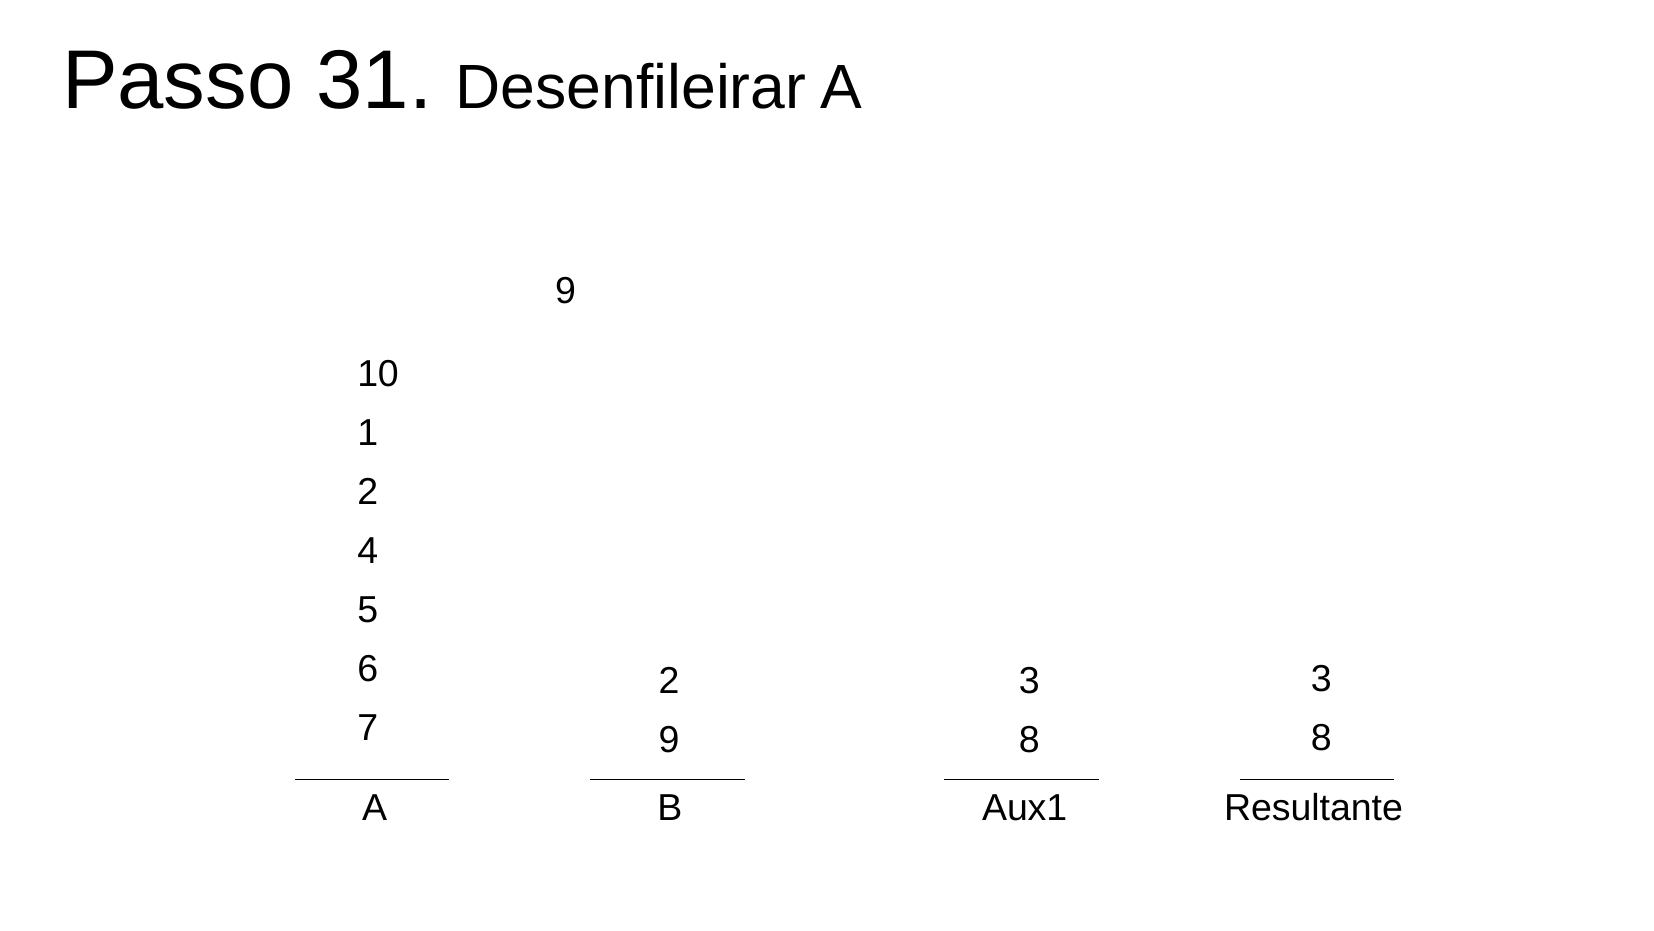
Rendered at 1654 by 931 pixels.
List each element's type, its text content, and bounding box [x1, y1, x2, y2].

text_box 4 [342, 521, 426, 579]
text_box 9 [540, 262, 591, 319]
text_box 3 [1296, 649, 1347, 707]
text_box 5 [342, 580, 426, 638]
text_box 1 [342, 403, 426, 461]
text_box 2 [342, 462, 426, 520]
text_box 8 [1003, 710, 1055, 768]
text_box A [347, 779, 508, 837]
text_box Resultante [1209, 779, 1418, 837]
text_box 6 [342, 640, 426, 697]
text_box Passo 31. Desenfileirar A [47, 25, 1607, 274]
text_box B [642, 780, 698, 837]
text_box 8 [1296, 708, 1347, 766]
text_box 10 [342, 344, 426, 402]
text_box 9 [643, 710, 695, 768]
text_box 7 [342, 699, 426, 756]
text_box 3 [1003, 651, 1055, 709]
text_box 2 [643, 651, 695, 709]
text_box Aux1 [967, 780, 1083, 837]
